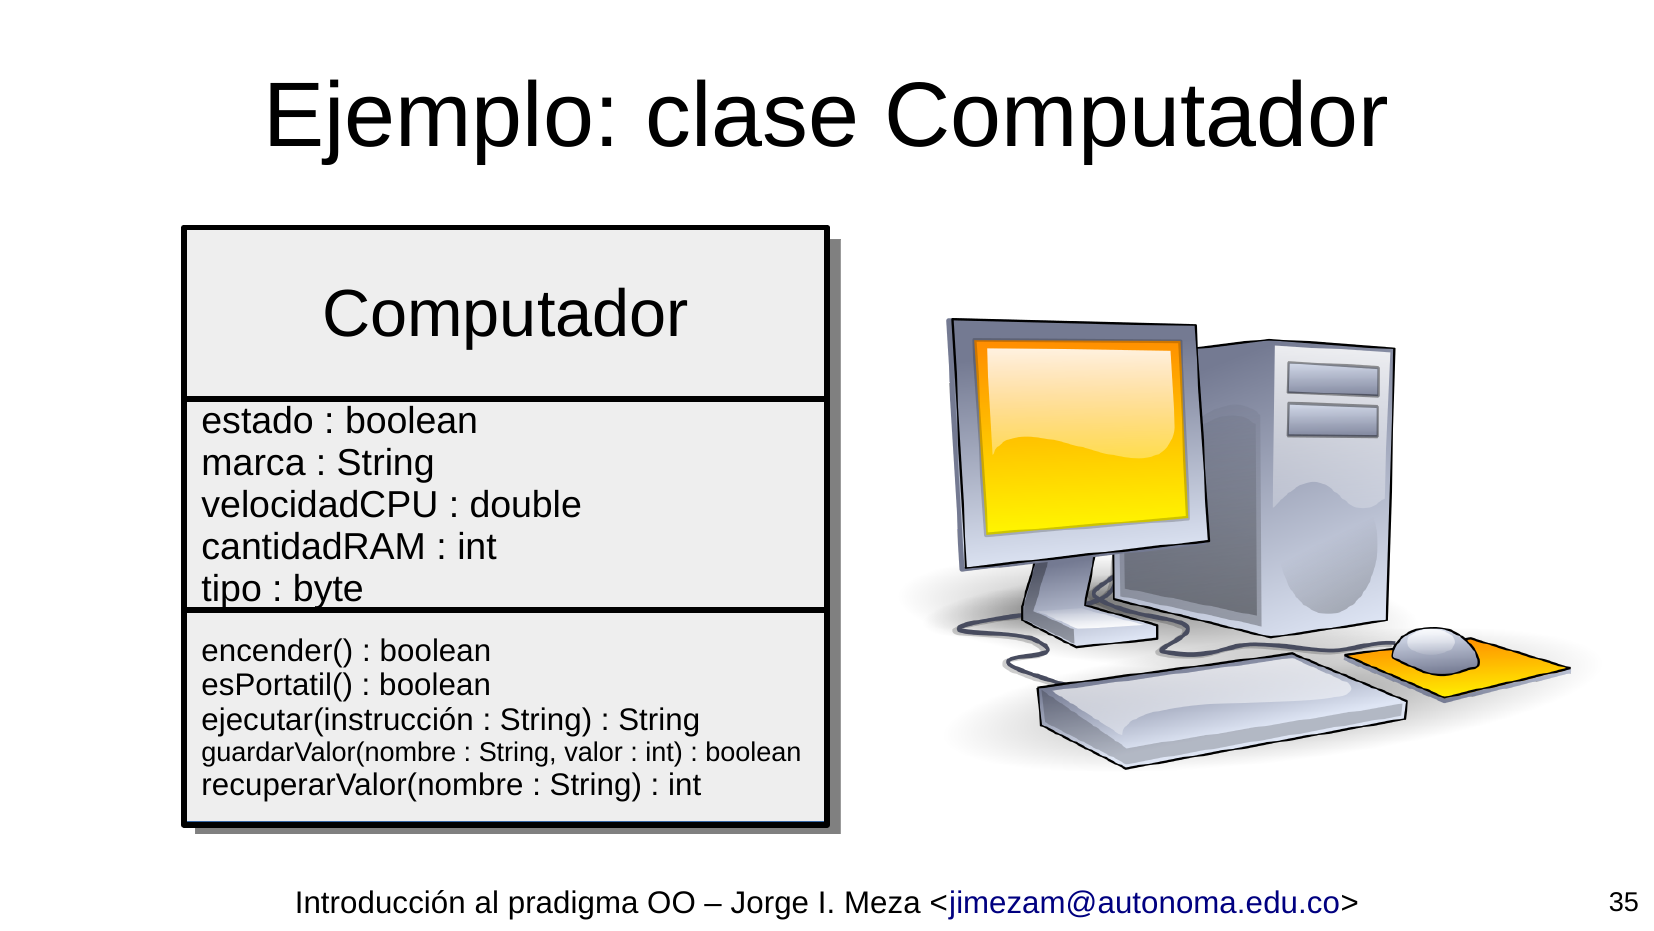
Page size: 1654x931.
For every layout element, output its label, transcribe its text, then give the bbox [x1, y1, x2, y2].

title Ejemplo: clase Computador [82, 37, 1571, 193]
text_box encender() : boolean esPortatil() : boolean ejecutar(instrucción : String) : String guardarValor(nombre : String, valor : int) : boolean recuperarValor(nombre : String) : int [183, 609, 828, 825]
text_box Computador [183, 227, 828, 399]
text_box estado : boolean marca : String velocidadCPU : double cantidadRAM : int tipo : byte [183, 399, 828, 609]
picture [897, 318, 1603, 772]
